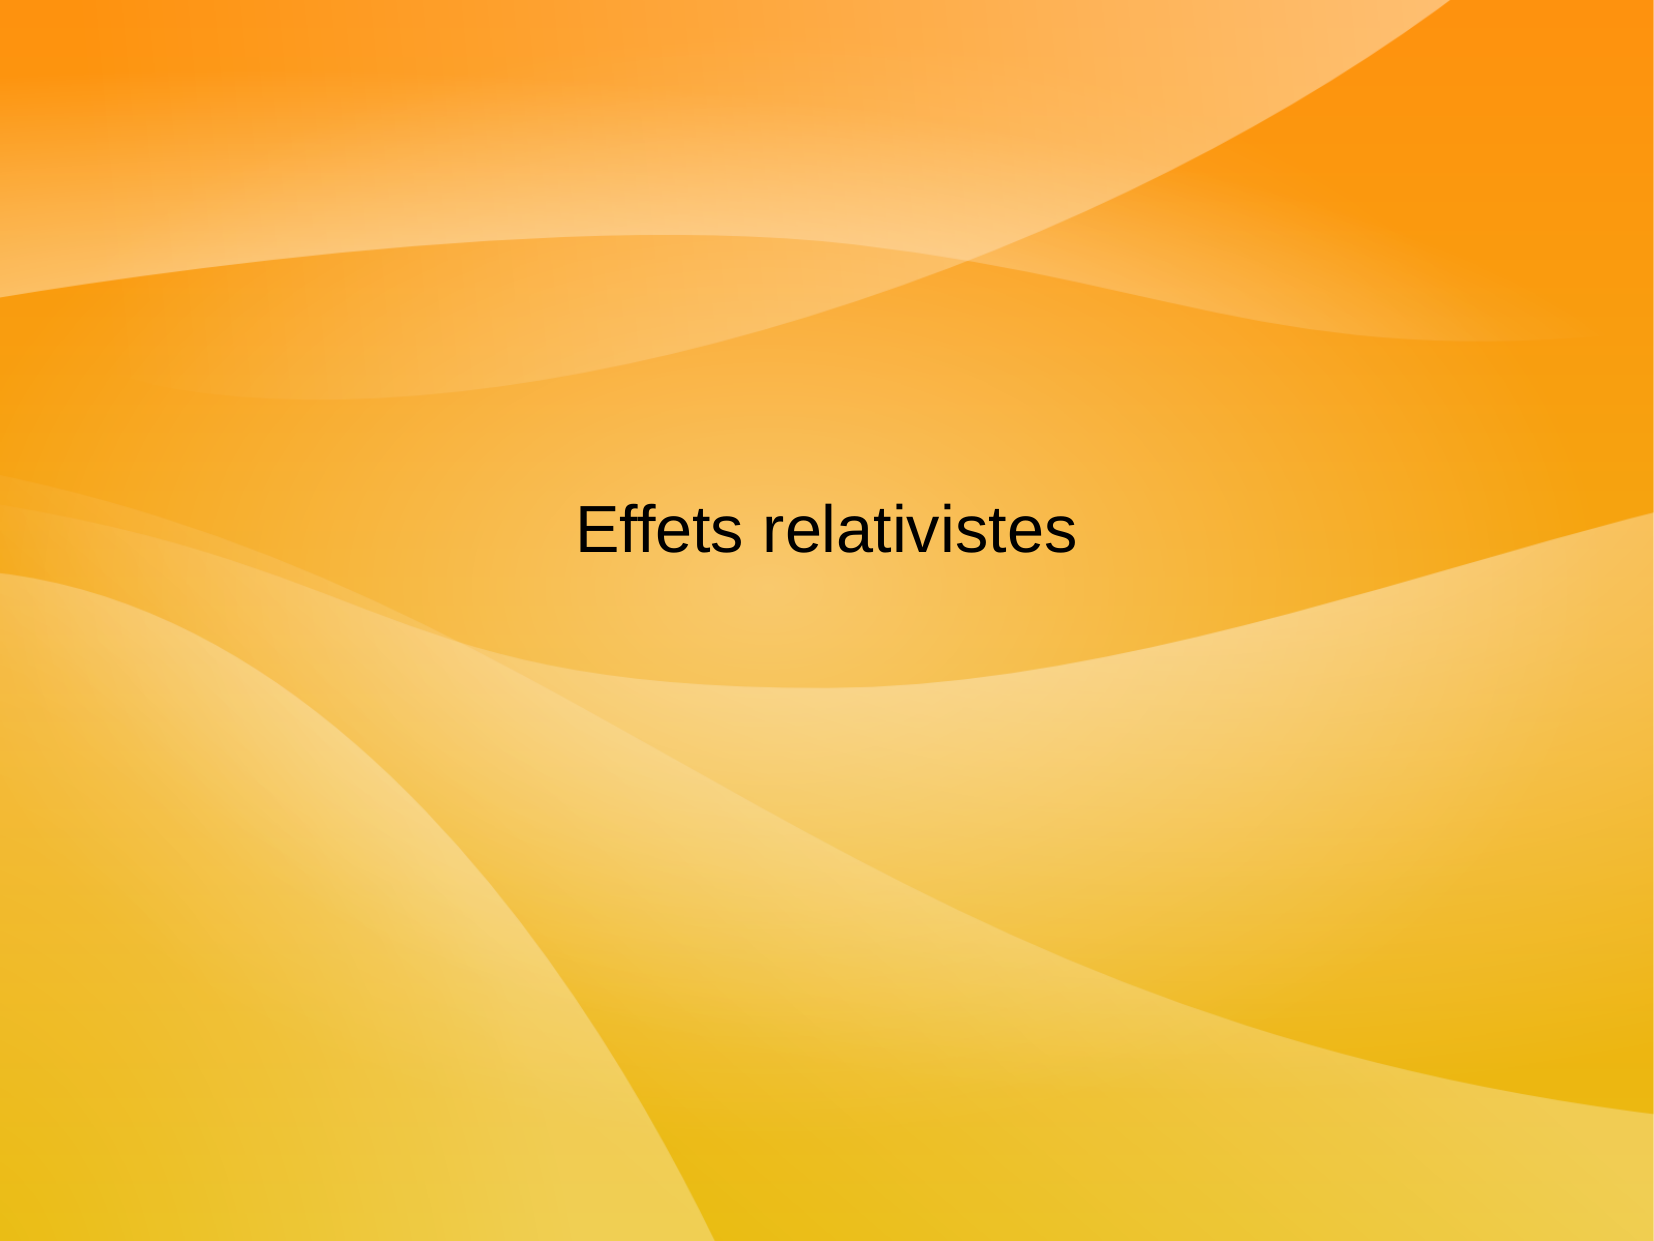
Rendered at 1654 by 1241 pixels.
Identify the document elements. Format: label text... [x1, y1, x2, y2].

subtitle Effets relativistes [82, 49, 1571, 1010]
picture [0, 0, 1654, 1241]
